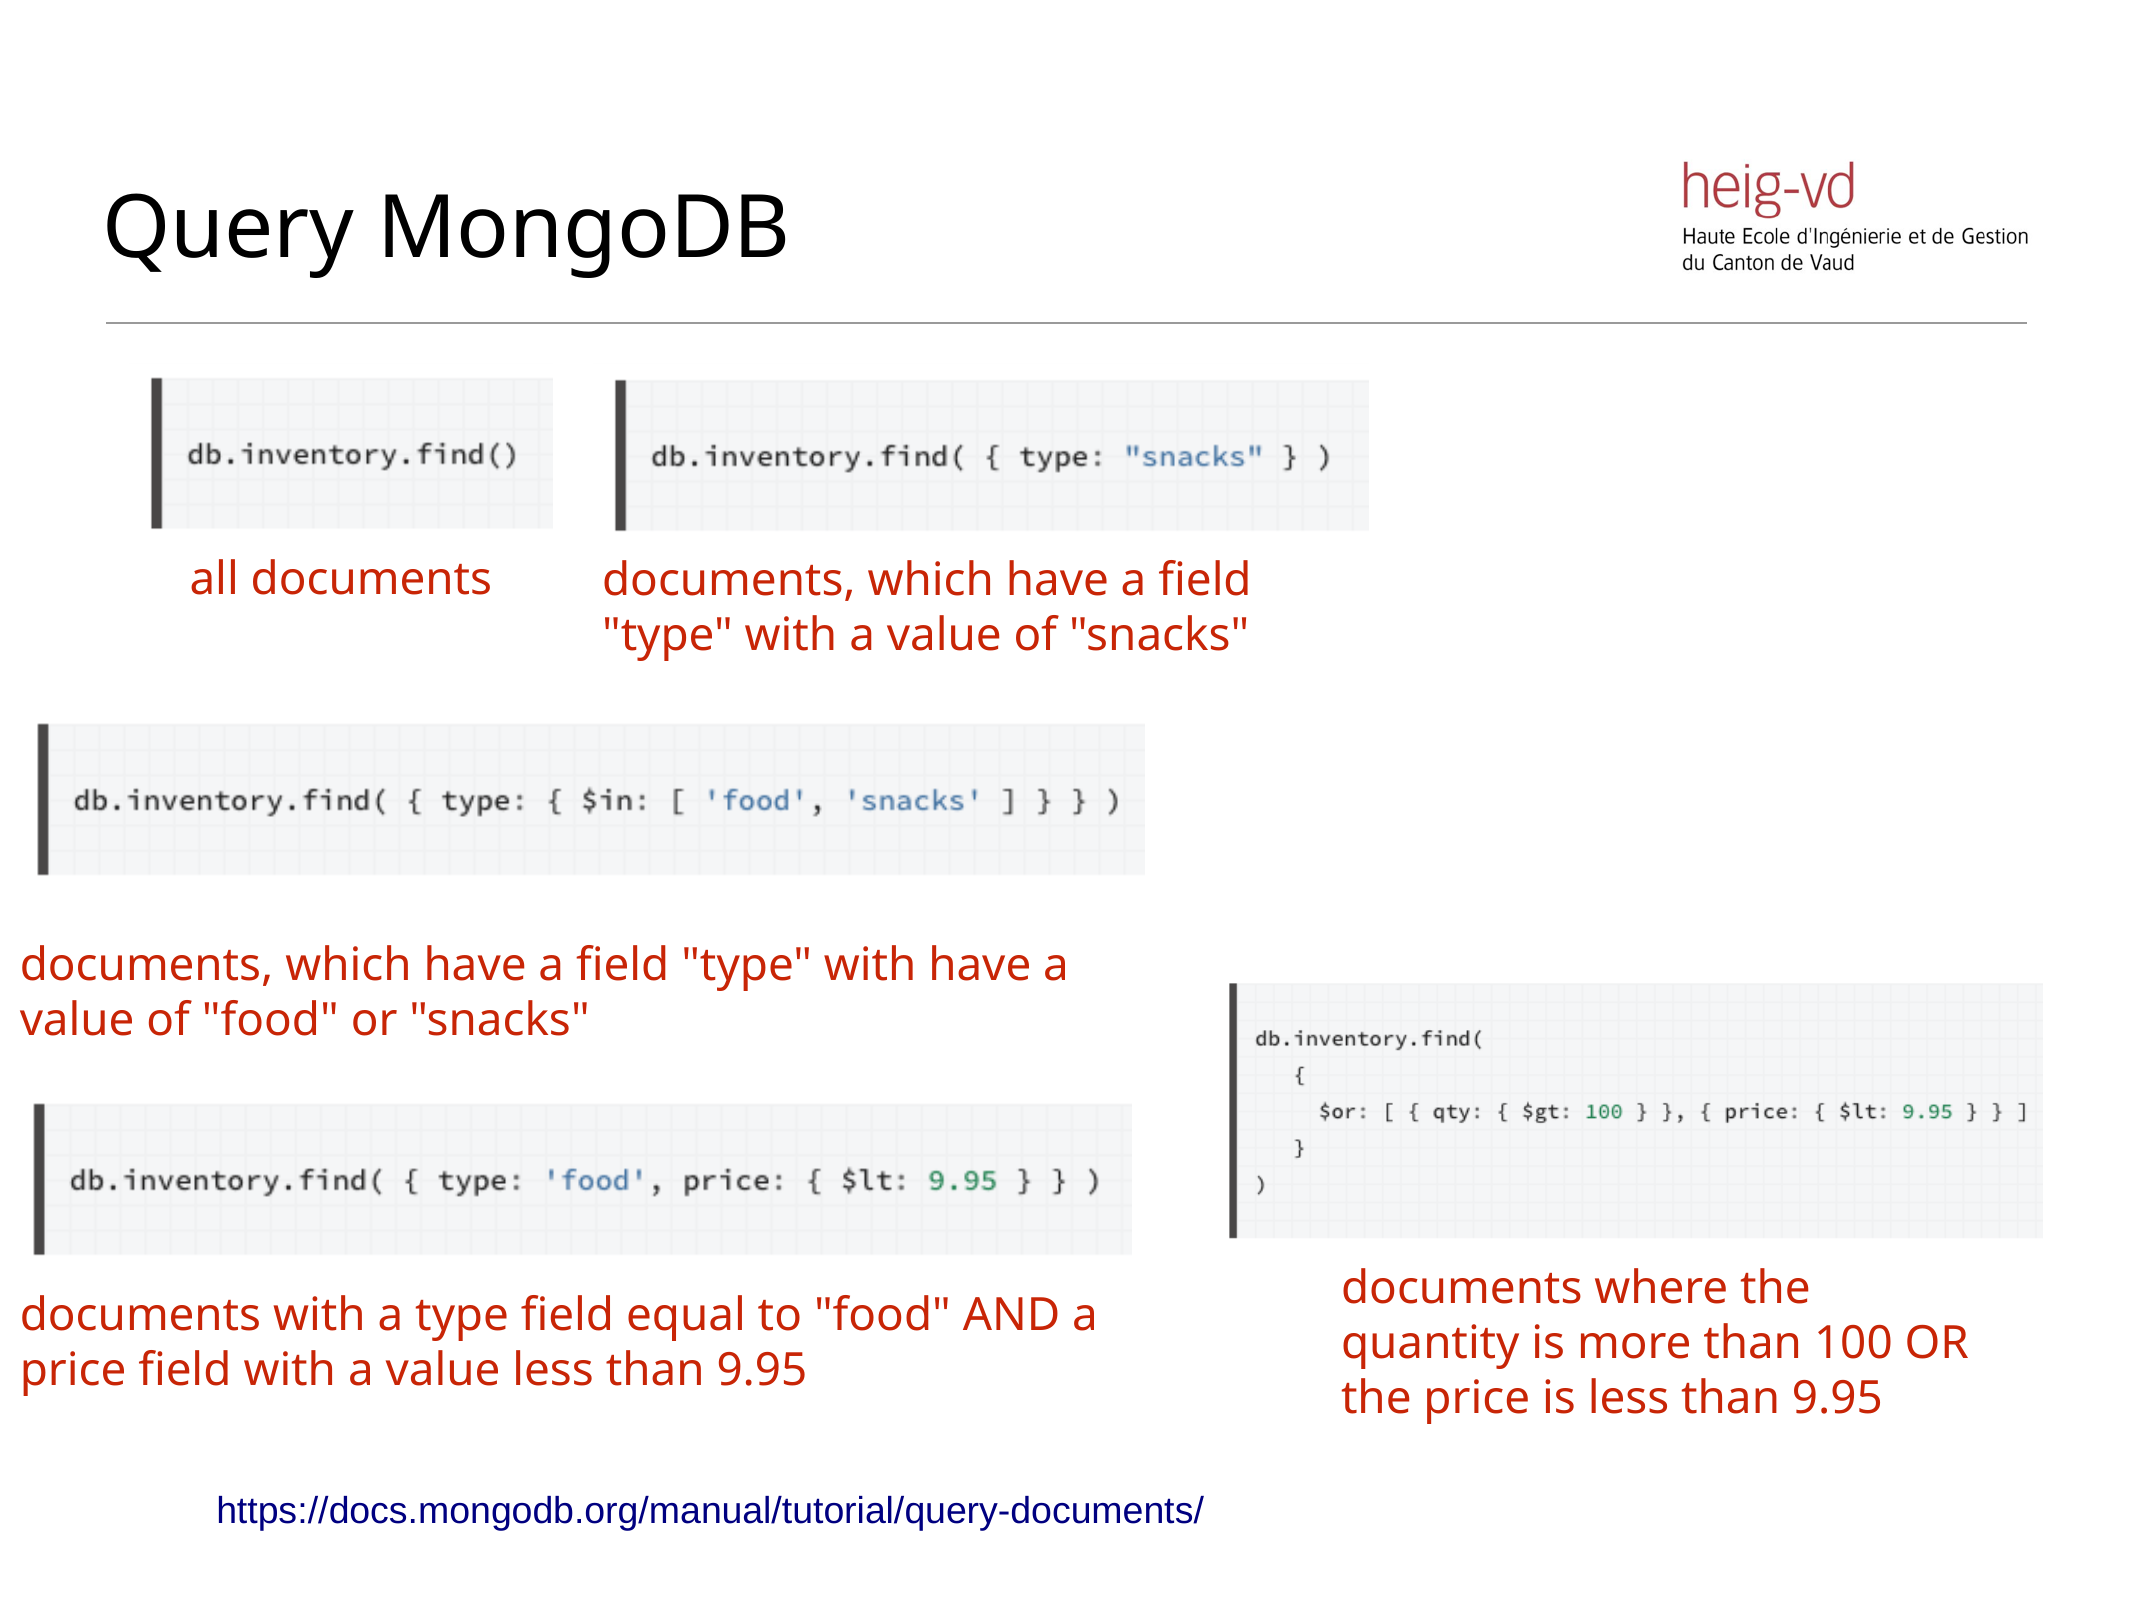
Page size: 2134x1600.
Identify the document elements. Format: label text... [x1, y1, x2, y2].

text_box documents where the quantity is more than 100 OR the price is less than 9.95 [1332, 1248, 1992, 1431]
title Query MongoDB [93, 54, 2040, 284]
text_box documents, which have a field "type" with have a value of "food" or "snacks" [11, 926, 1143, 1054]
text_box https://docs.mongodb.org/manual/tutorial/query-documents/ [207, 1477, 1926, 1540]
text_box documents with a type field equal to "food" AND a price field with a value less than 9.95 [11, 1276, 1143, 1404]
text_box documents, which have a field "type" with a value of "snacks" [593, 541, 1369, 668]
picture [22, 1092, 1132, 1272]
picture [129, 362, 553, 550]
picture [1219, 976, 2043, 1252]
picture [28, 712, 1145, 888]
picture [593, 362, 1369, 541]
text_box all documents [181, 540, 501, 612]
